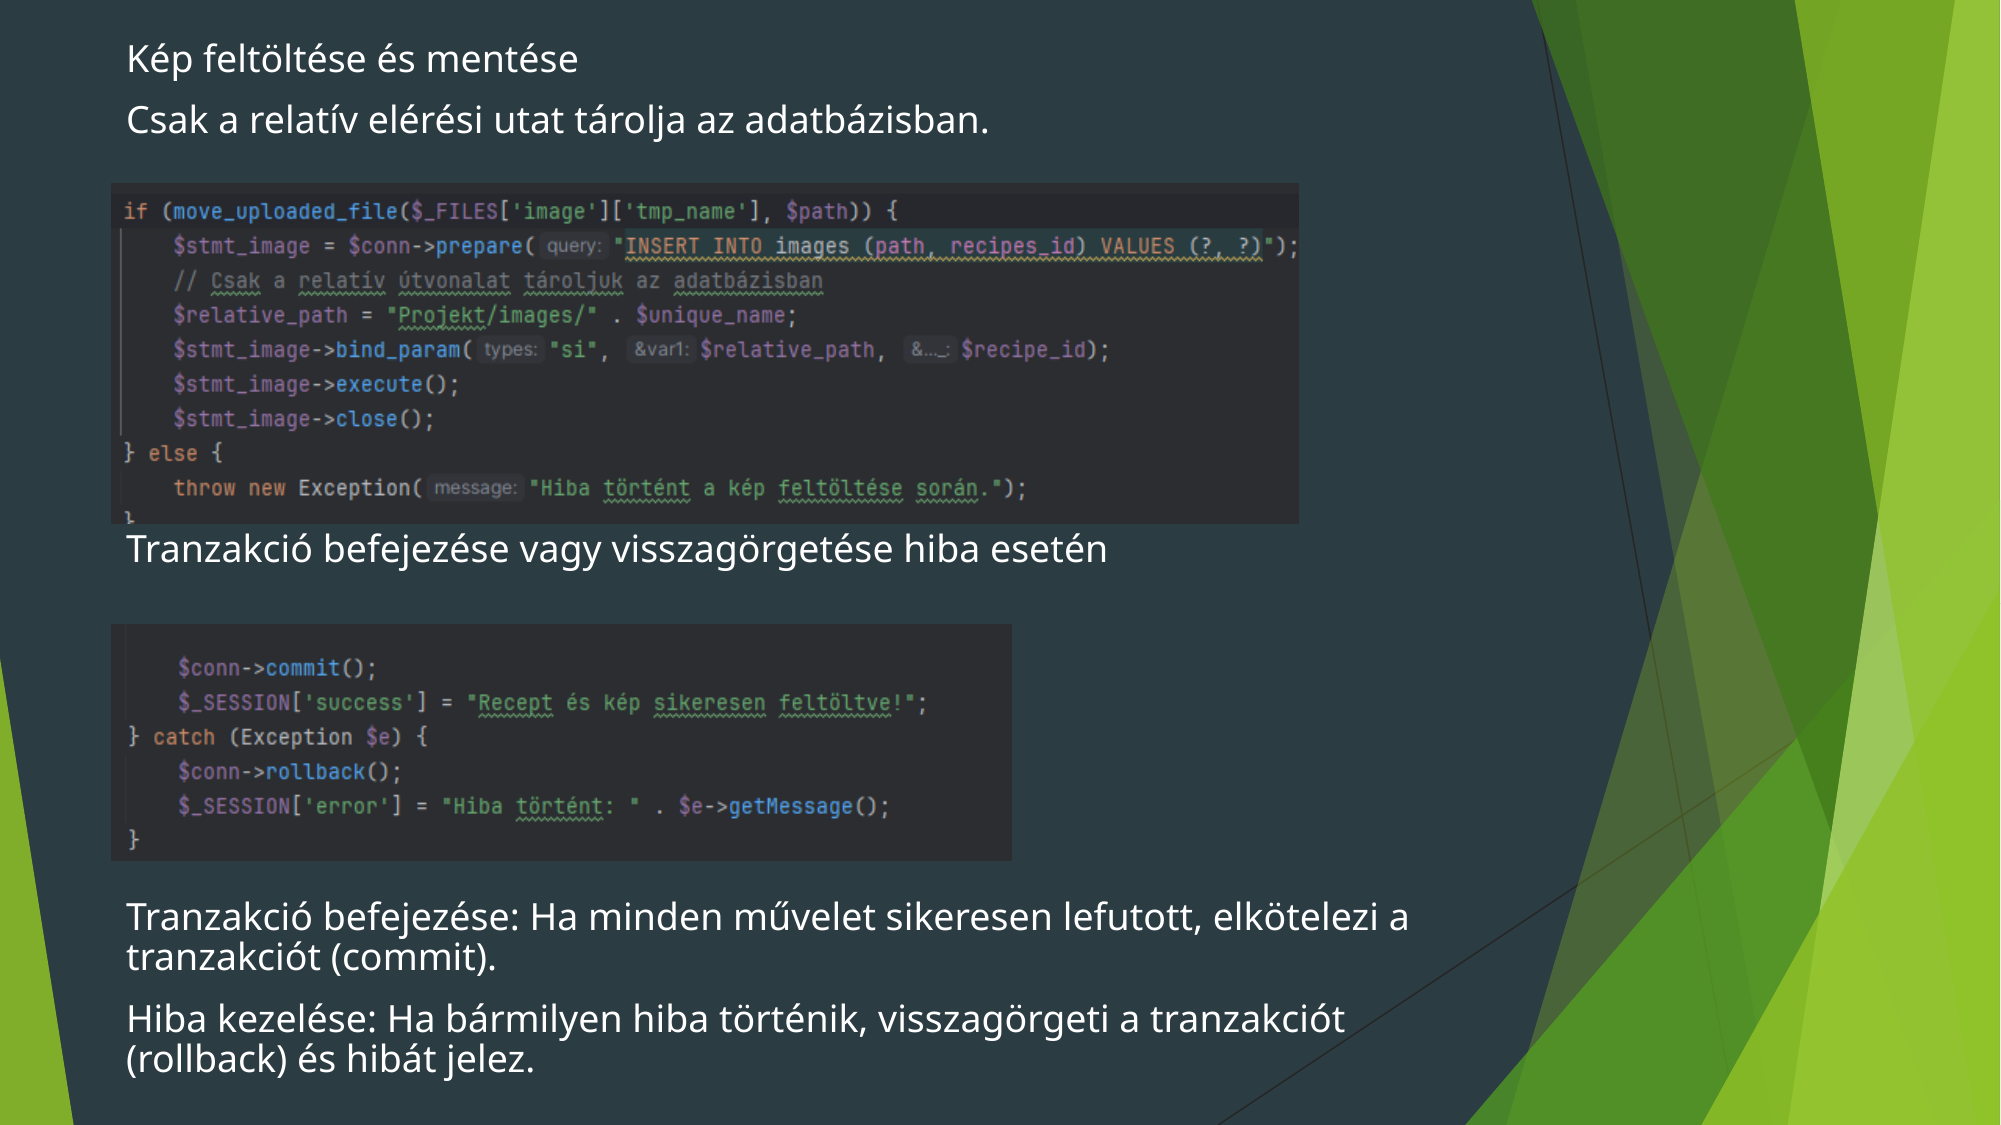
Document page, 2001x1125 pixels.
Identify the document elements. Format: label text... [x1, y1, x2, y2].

picture [111, 184, 1299, 524]
list Kép feltöltése és mentése Csak a relatív elérési utat tárolja az adatbázisban. Tranzakció befejezése vagy visszagörgetése hiba esetén Tranzakció befejezése: Ha minden művelet sikeresen lefutott, elkötelezi a tranzakciót (commit). Hiba kezelése: Ha bármilyen hiba történik, visszagörgeti a tranzakciót (rollback) és hibát jelez. [111, 32, 1522, 1093]
picture [111, 624, 1012, 861]
